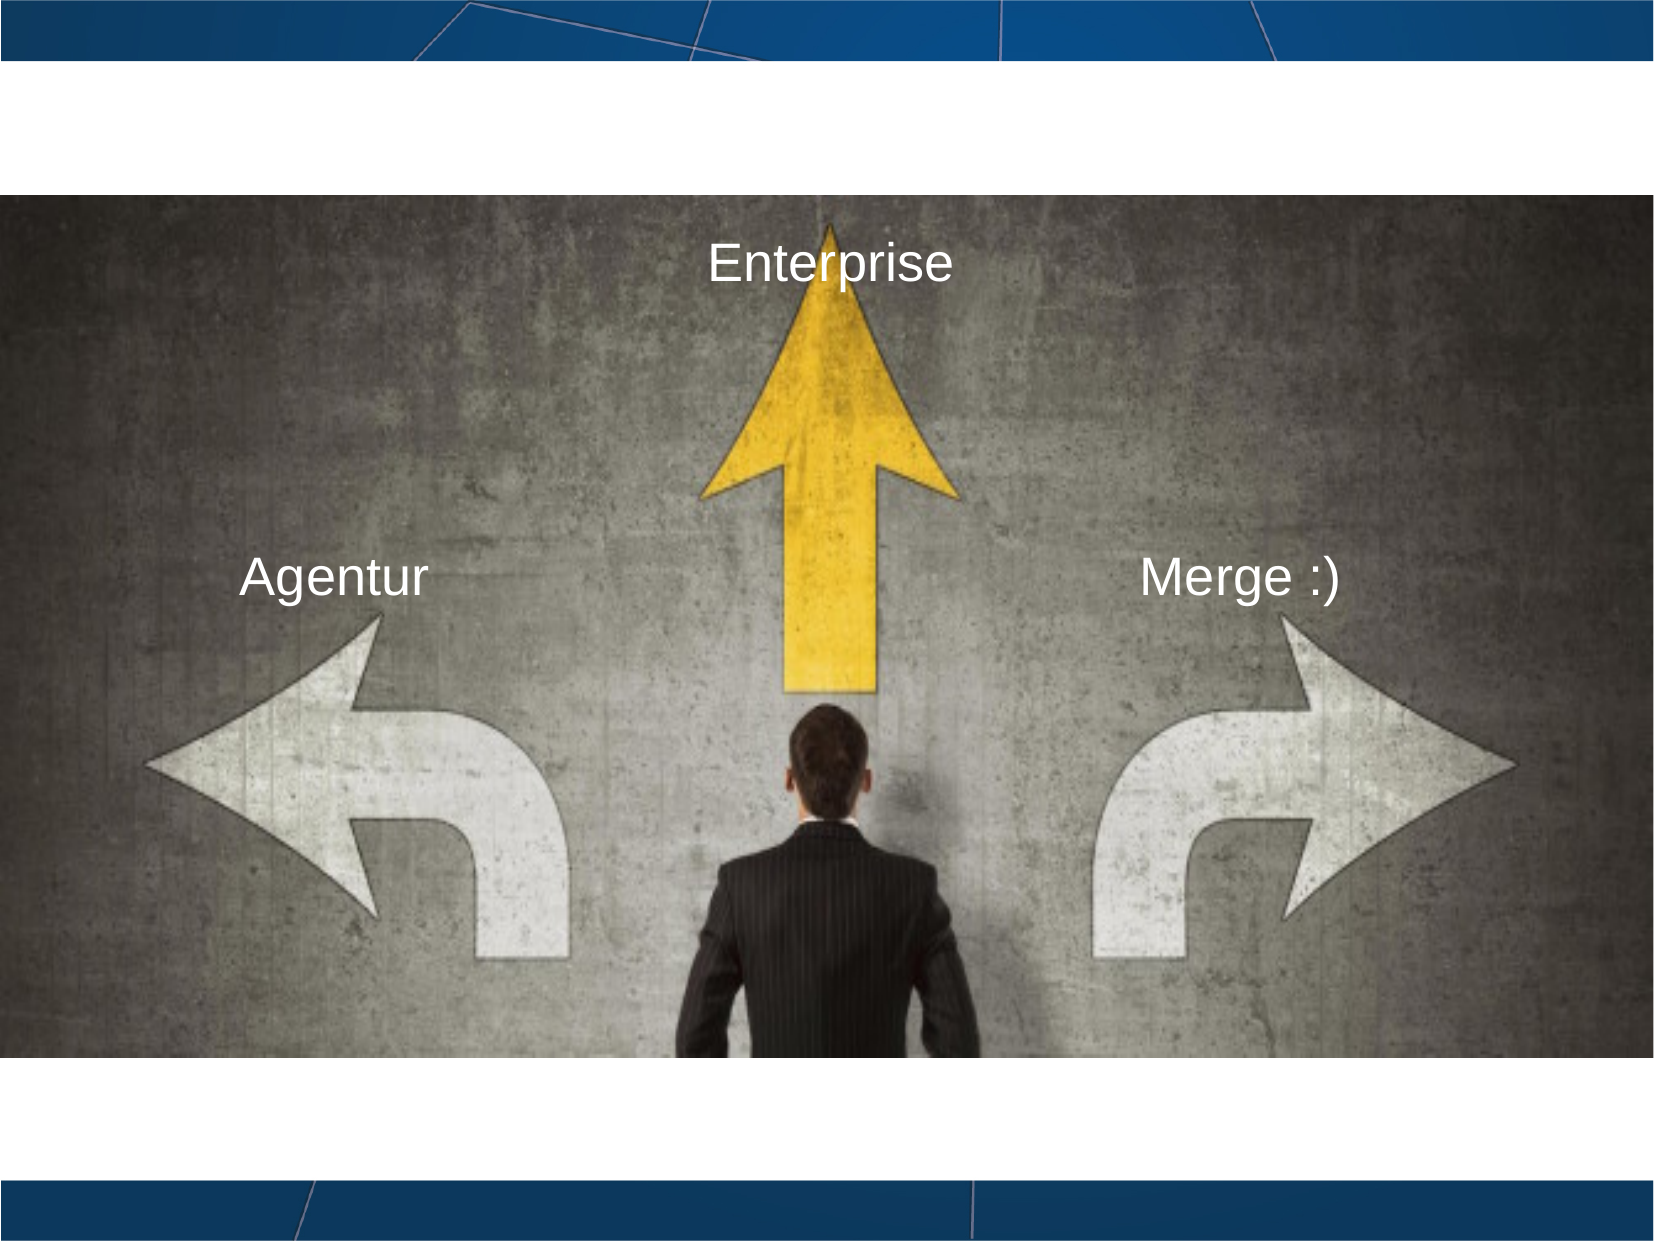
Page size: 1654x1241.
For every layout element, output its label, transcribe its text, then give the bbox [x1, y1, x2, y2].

text_box Enterprise [692, 225, 1106, 361]
text_box Agentur [225, 539, 638, 676]
text_box Merge :) [1125, 539, 1538, 676]
picture [0, 0, 1654, 1241]
